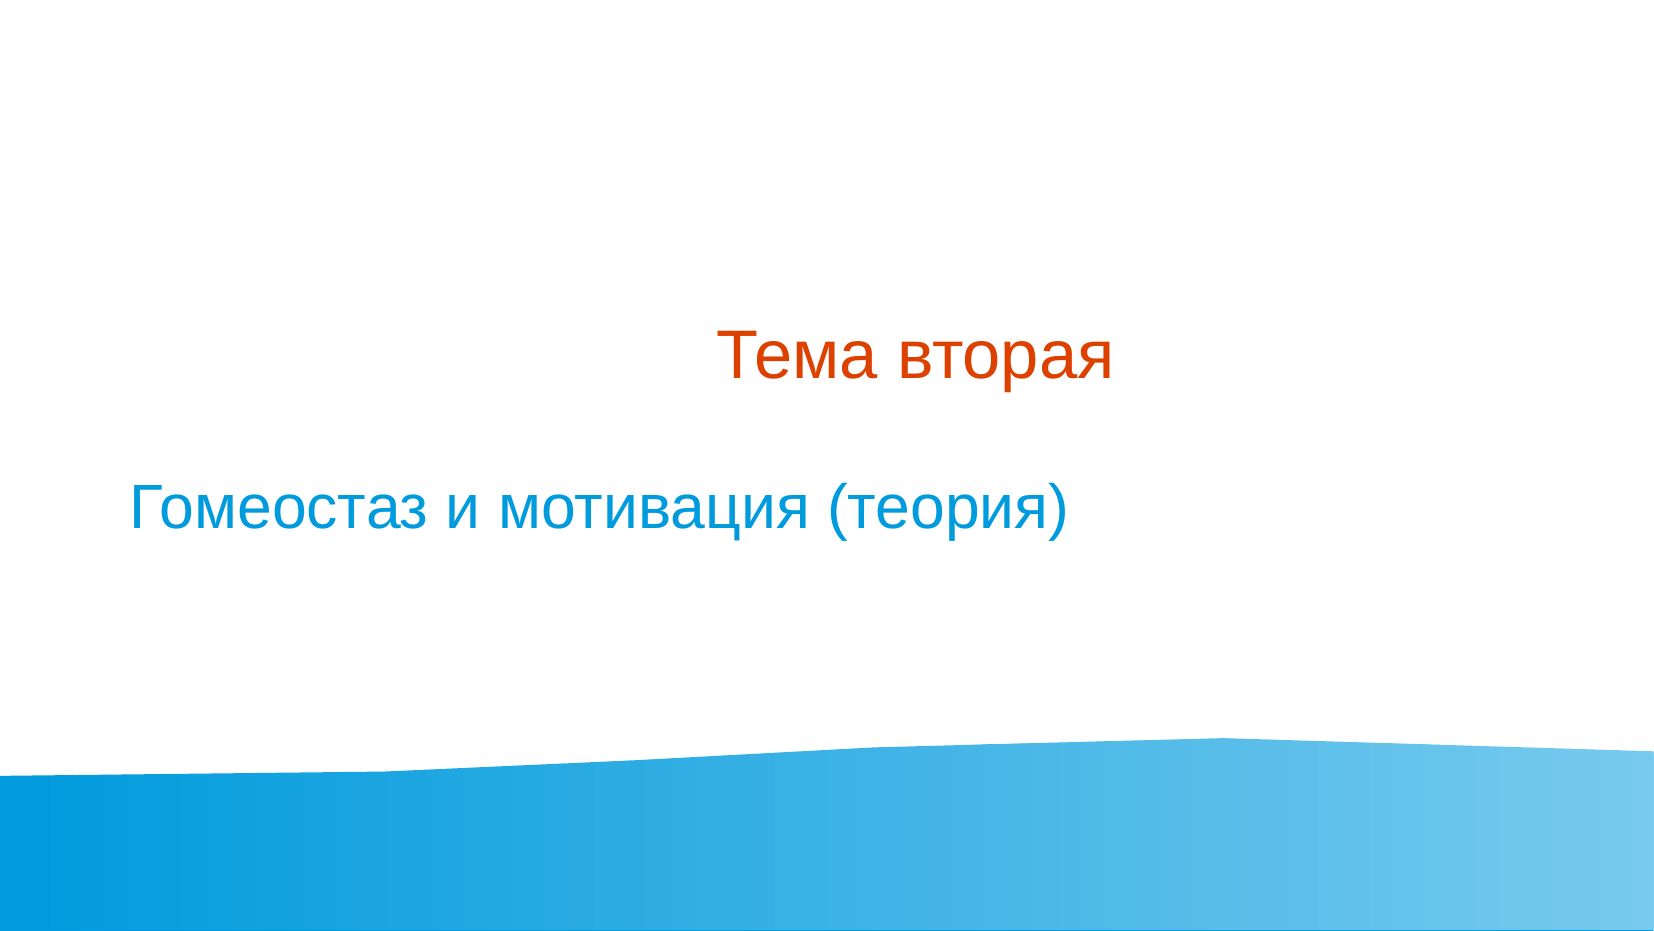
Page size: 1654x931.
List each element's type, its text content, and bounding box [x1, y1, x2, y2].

list Гомеостаз и мотивация (теория) [59, 472, 1595, 739]
title Тема вторая [177, 265, 1654, 443]
